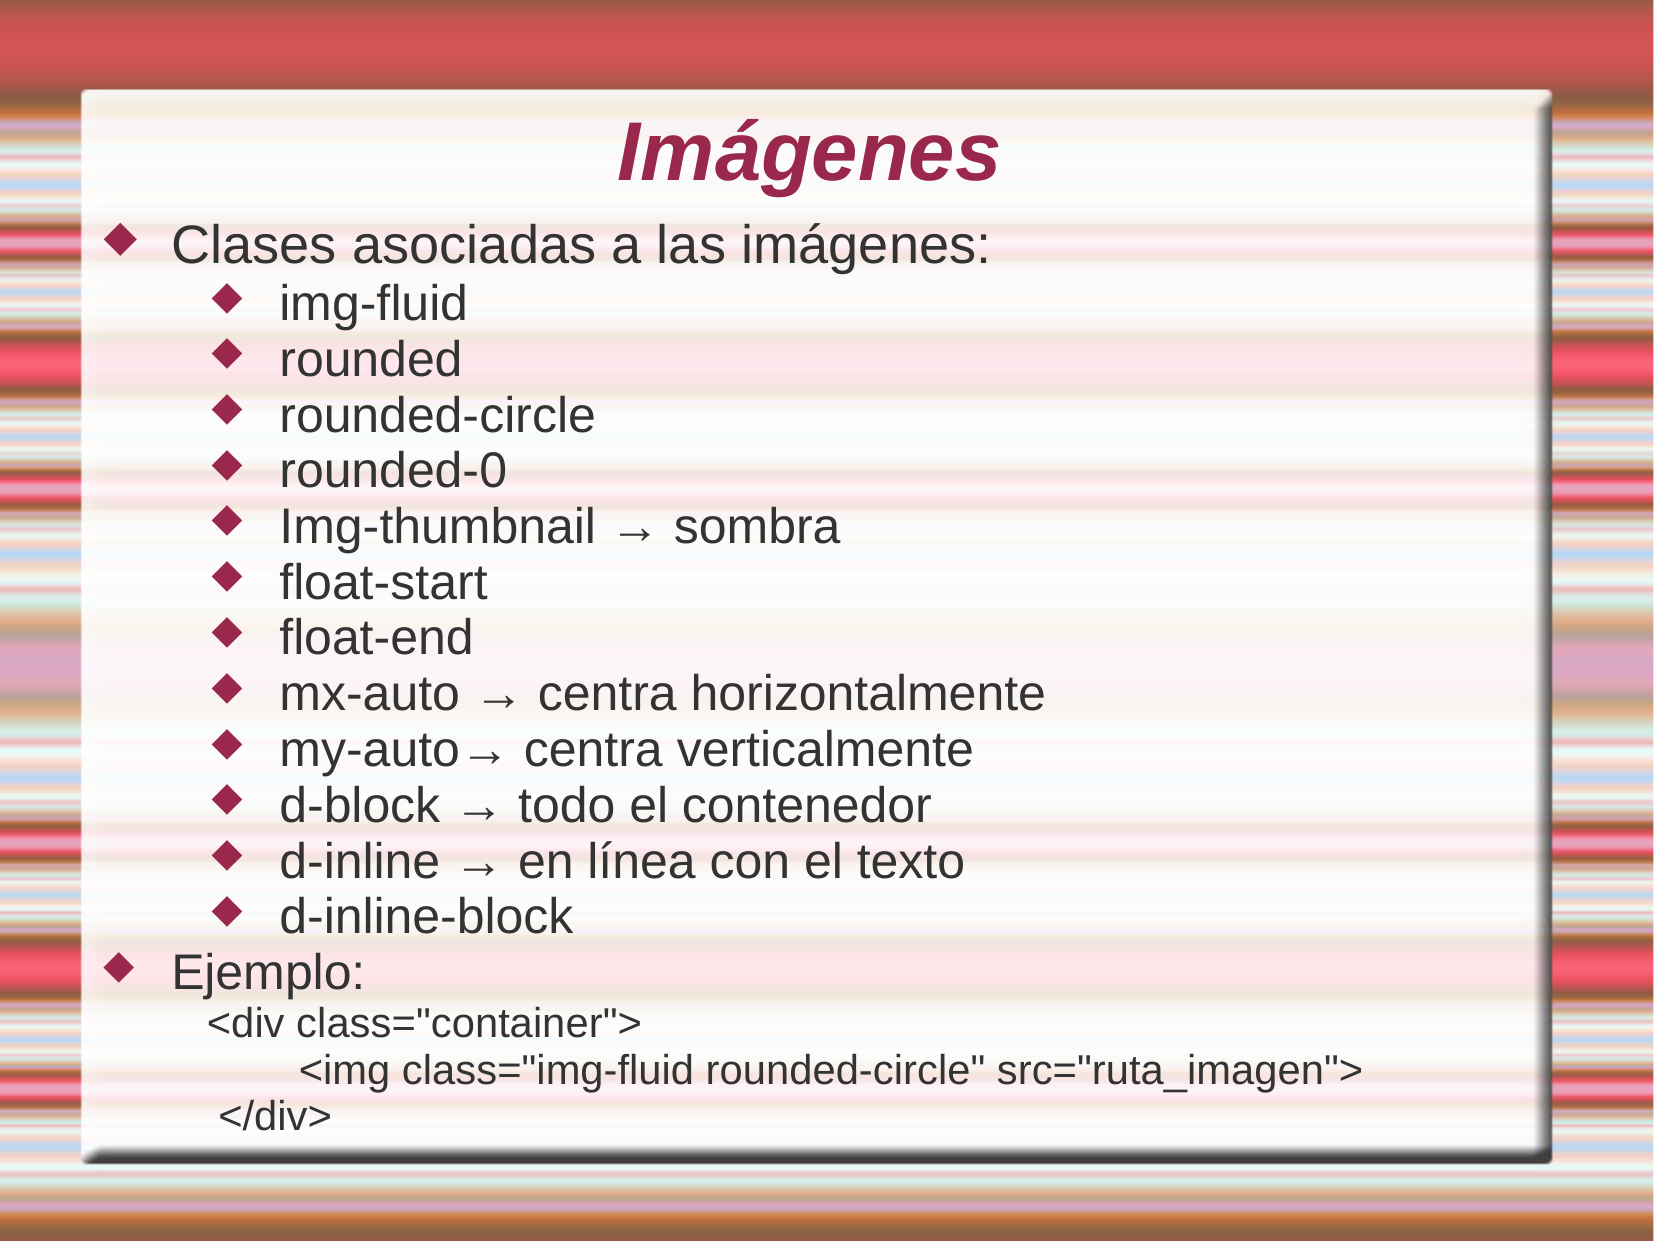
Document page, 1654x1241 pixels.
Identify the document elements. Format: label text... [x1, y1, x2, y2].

list Clases asociadas a las imágenes: img-fluid rounded rounded-circle rounded-0 Img-thumbnail → sombra float-start float-end mx-auto → centra horizontalmente my-auto→ centra verticalmente d-block → todo el contenedor d-inline → en línea con el texto d-inline-block Ejemplo: <div class="container"> <img class="img-fluid rounded-circle" src="ruta_imagen"> </div> [88, 214, 1536, 1141]
title Imágenes [103, 97, 1516, 207]
picture [0, 0, 1654, 1241]
